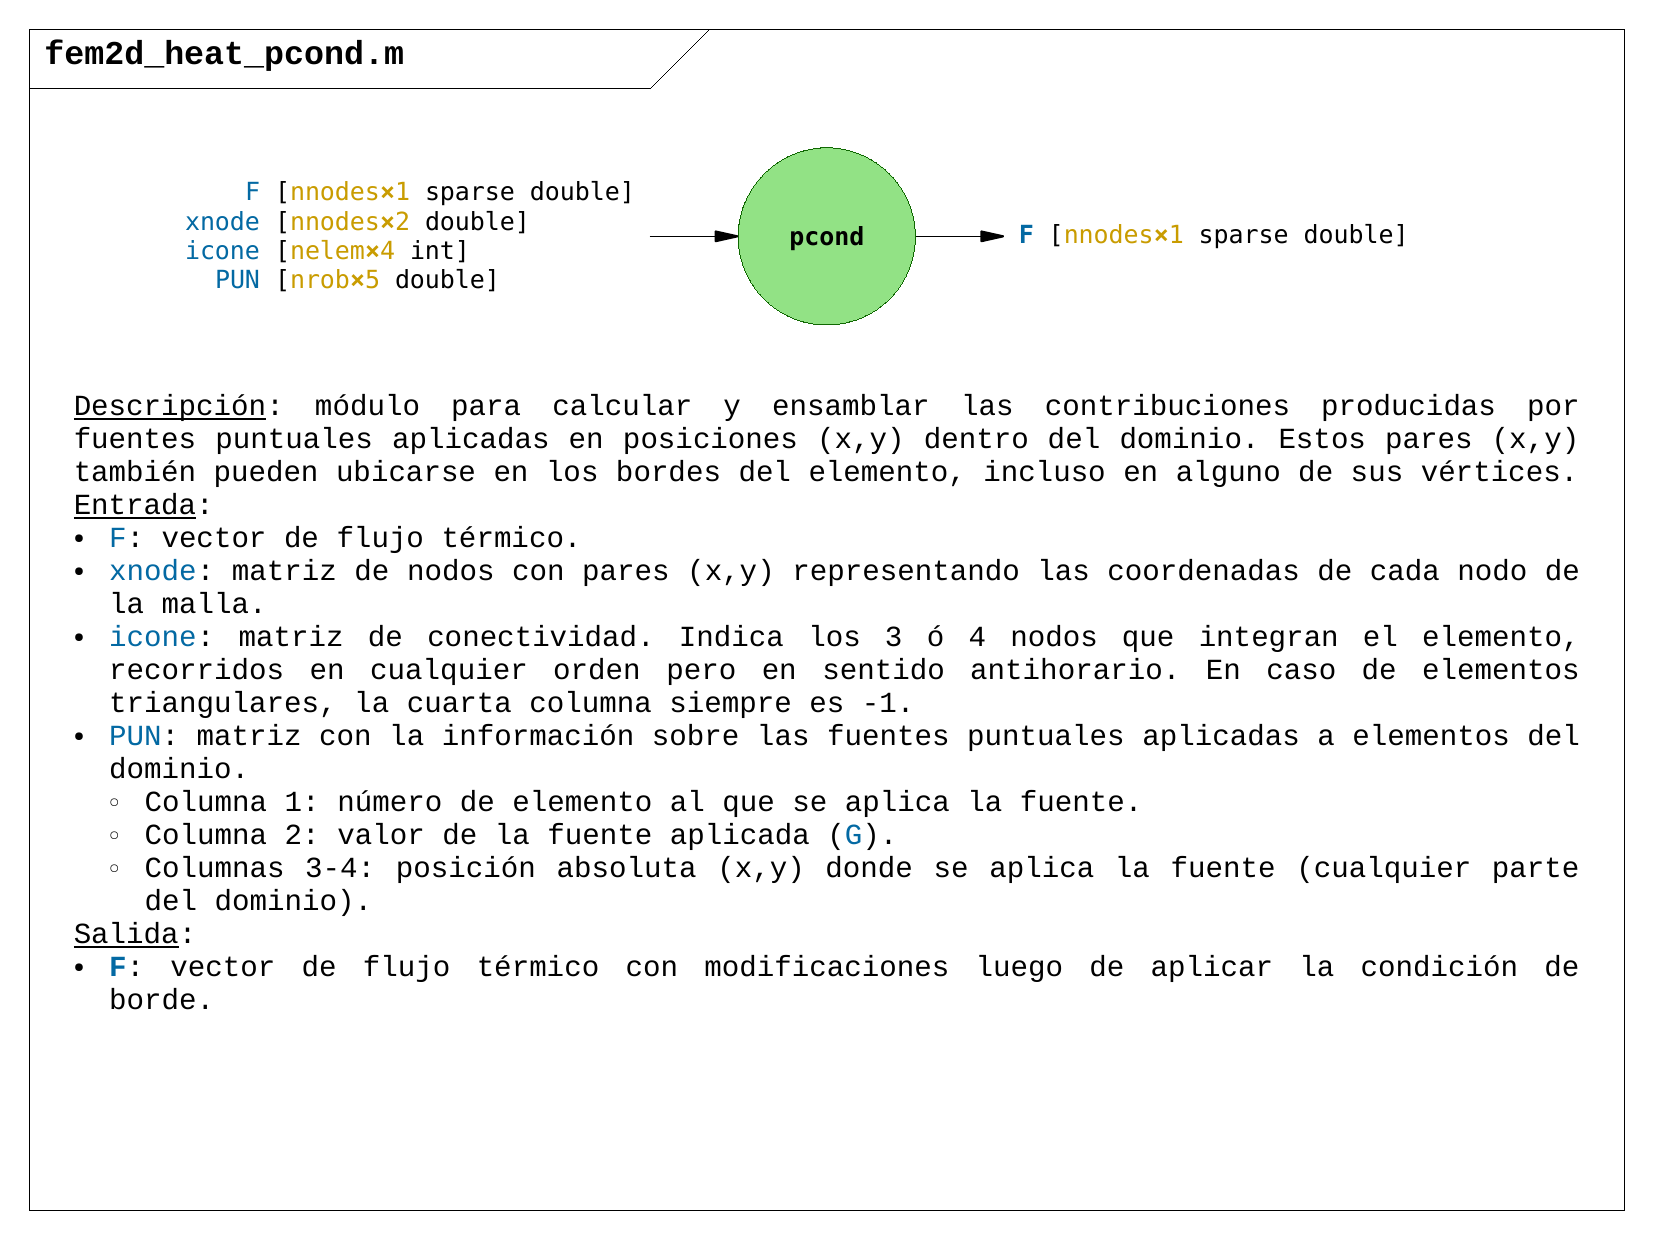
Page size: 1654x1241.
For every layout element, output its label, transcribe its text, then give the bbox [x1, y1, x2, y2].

text_box fem2d_heat_pcond.m [29, 29, 709, 83]
text_box Descripción: módulo para calcular y ensamblar las contribuciones producidas por fuentes puntuales aplicadas en posiciones (x,y) dentro del dominio. Estos pares (x,y) también pueden ubicarse en los bordes del elemento, incluso en alguno de sus vértices. Entrada: F: vector de flujo térmico. xnode: matriz de nodos con pares (x,y) representando las coordenadas de cada nodo de la malla. icone: matriz de conectividad. Indica los 3 ó 4 nodos que integran el elemento, recorridos en cualquier orden pero en sentido antihorario. En caso de elementos triangulares, la cuarta columna siempre es -1. PUN: matriz con la información sobre las fuentes puntuales aplicadas a elementos del dominio. Columna 1: número de elemento al que se aplica la fuente. Columna 2: valor de la fuente aplicada (G). Columnas 3-4: posición absoluta (x,y) donde se aplica la fuente (cualquier parte del dominio). Salida: F: vector de flujo térmico con modificaciones luego de aplicar la condición de borde. [59, 383, 1595, 1026]
text_box pcond [738, 147, 916, 325]
text_box F [nnodes×1 sparse double] xnode [nnodes×2 double] icone [nelem×4 int] PUN [nrob×5 double] [59, 170, 650, 303]
text_box F [nnodes×1 sparse double] [1003, 212, 1595, 257]
